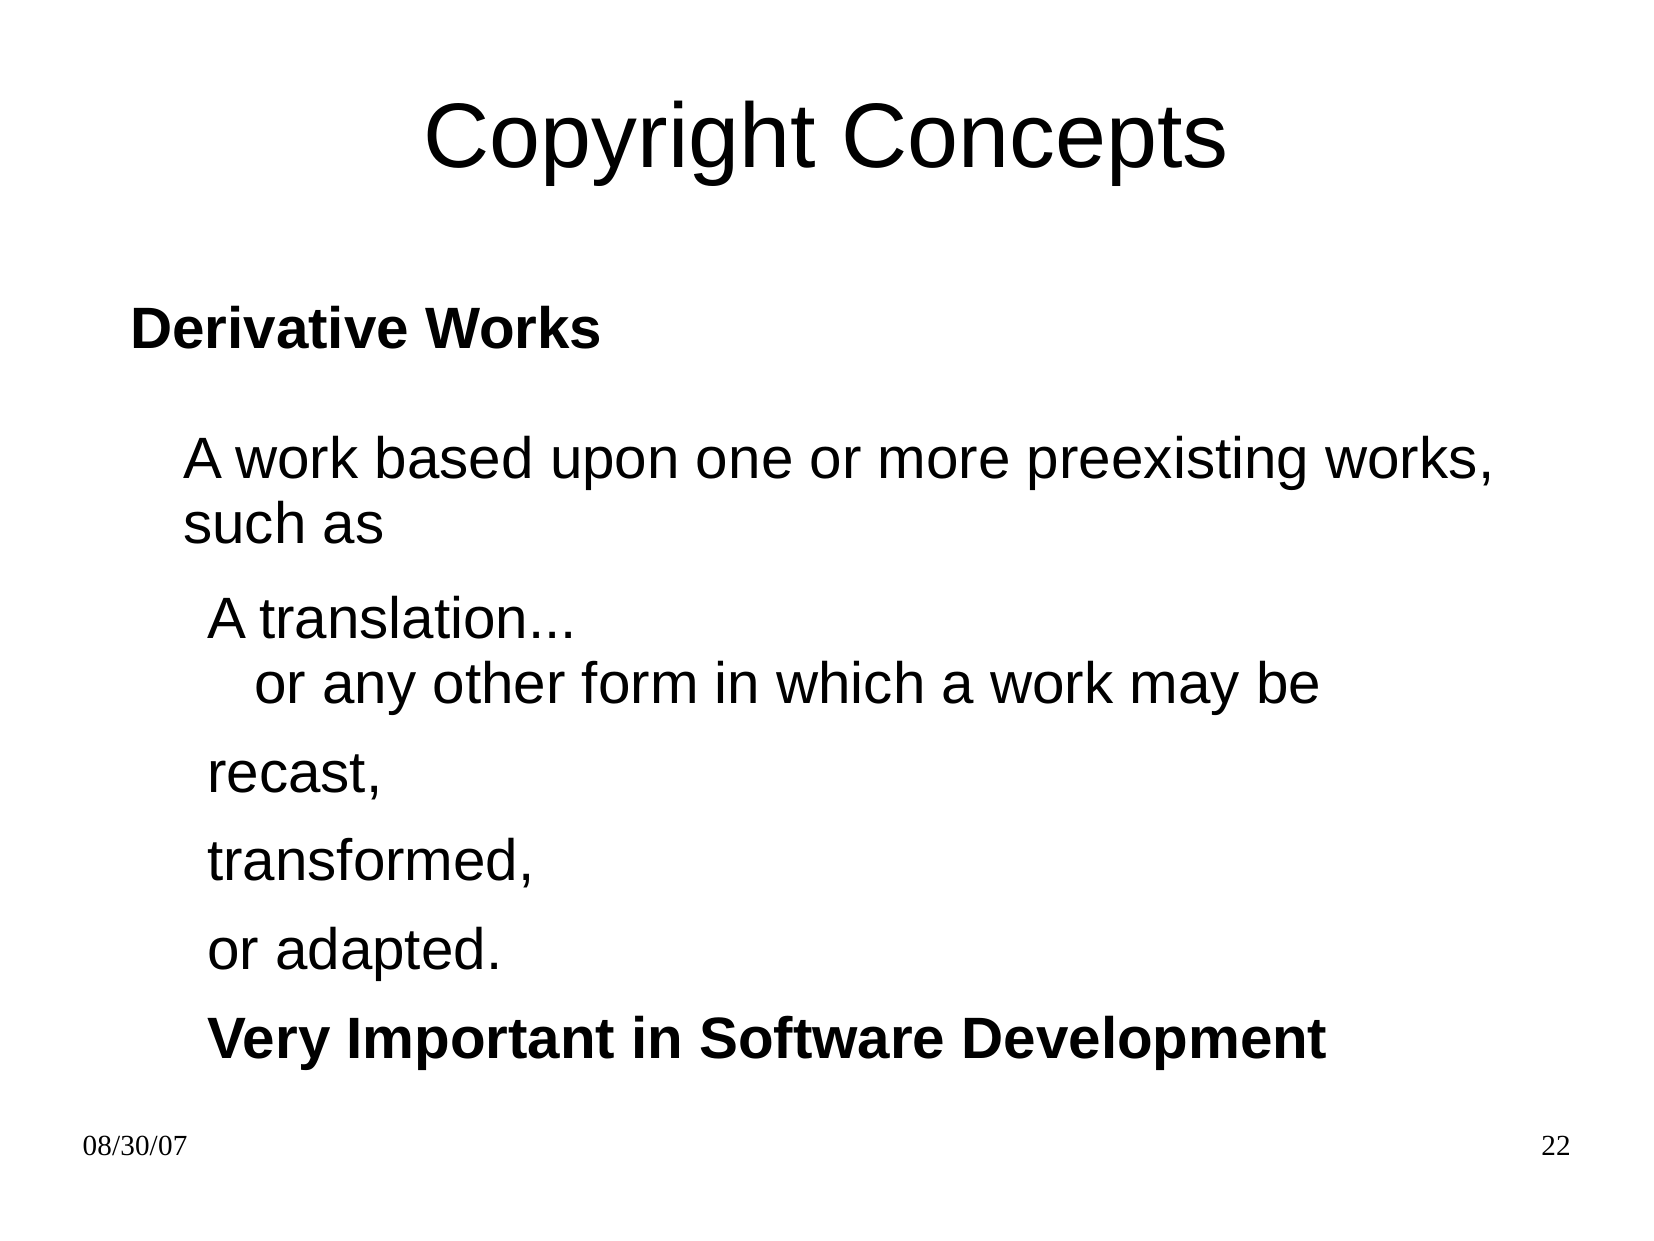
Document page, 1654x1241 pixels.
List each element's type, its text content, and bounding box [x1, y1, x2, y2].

title Copyright Concepts [82, 31, 1571, 239]
list Derivative Works A work based upon one or more preexisting works, such as A translation... or any other form in which a work may be recast, transformed, or adapted. Very Important in Software Development [112, 296, 1576, 1084]
